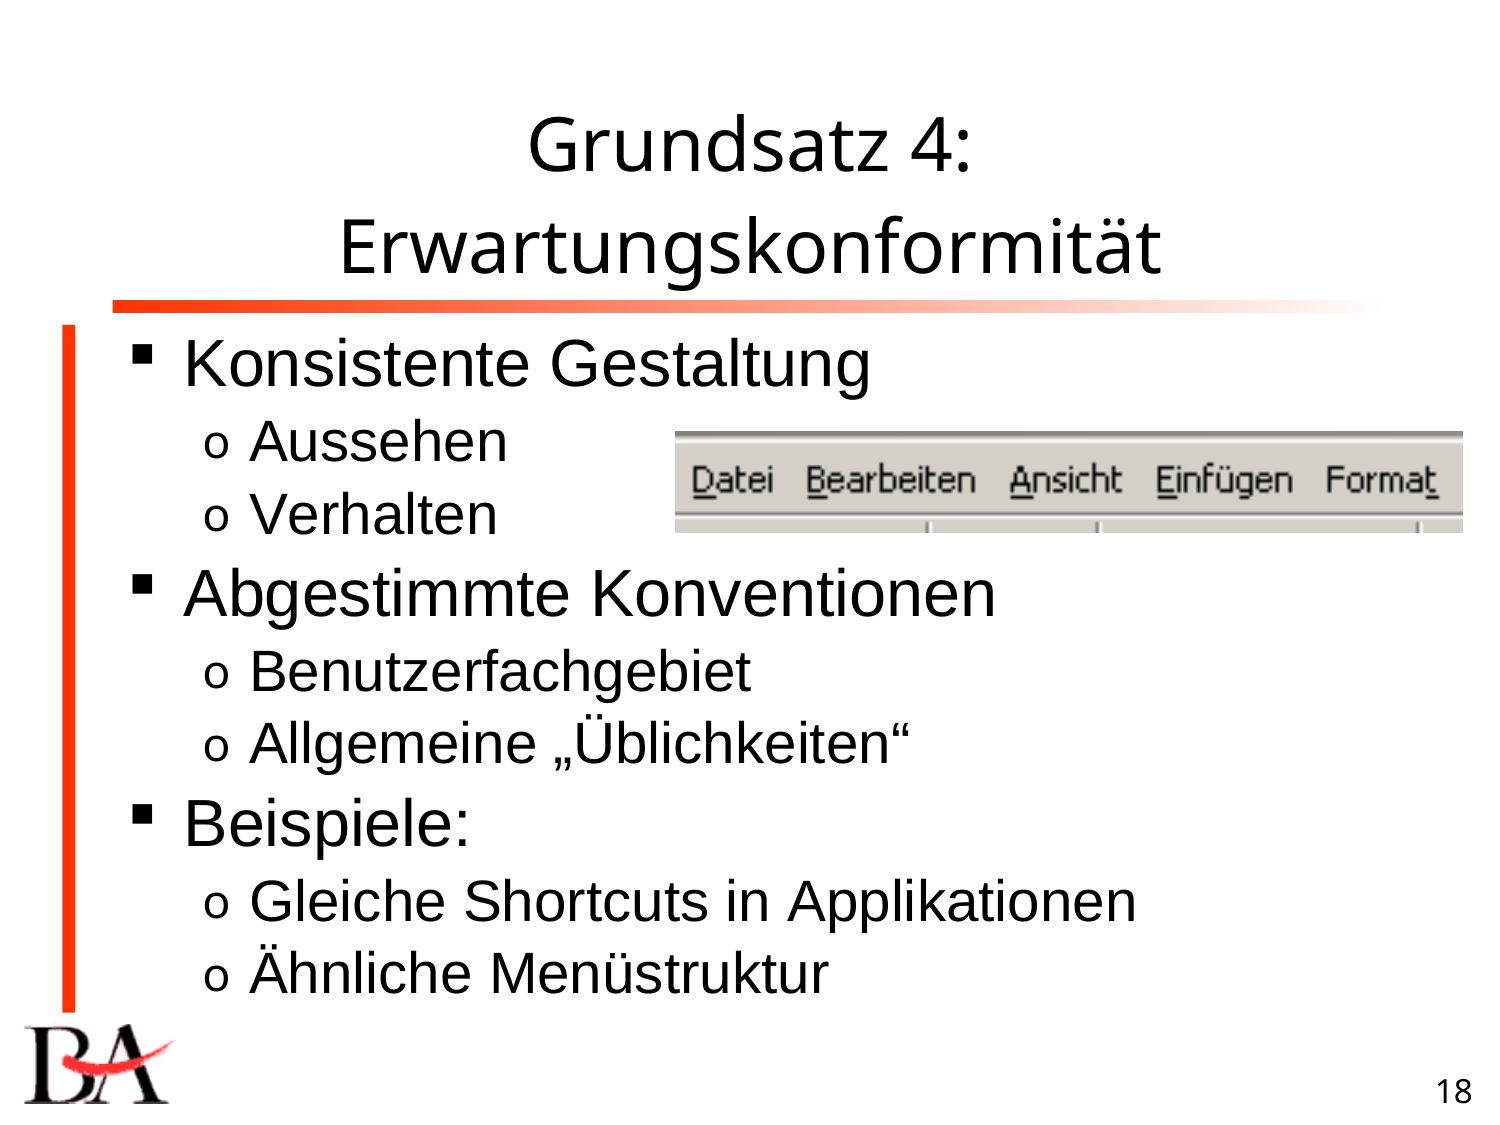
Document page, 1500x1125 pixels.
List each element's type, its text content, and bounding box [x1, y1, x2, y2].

list Konsistente Gestaltung Aussehen Verhalten Abgestimmte Konventionen Benutzerfachgebiet Allgemeine „Üblichkeiten“ Beispiele: Gleiche Shortcuts in Applikationen Ähnliche Menüstruktur [112, 324, 1388, 1051]
title Grundsatz 4: Erwartungskonformität [112, 80, 1388, 308]
picture [24, 1024, 175, 1104]
picture [675, 431, 1463, 533]
